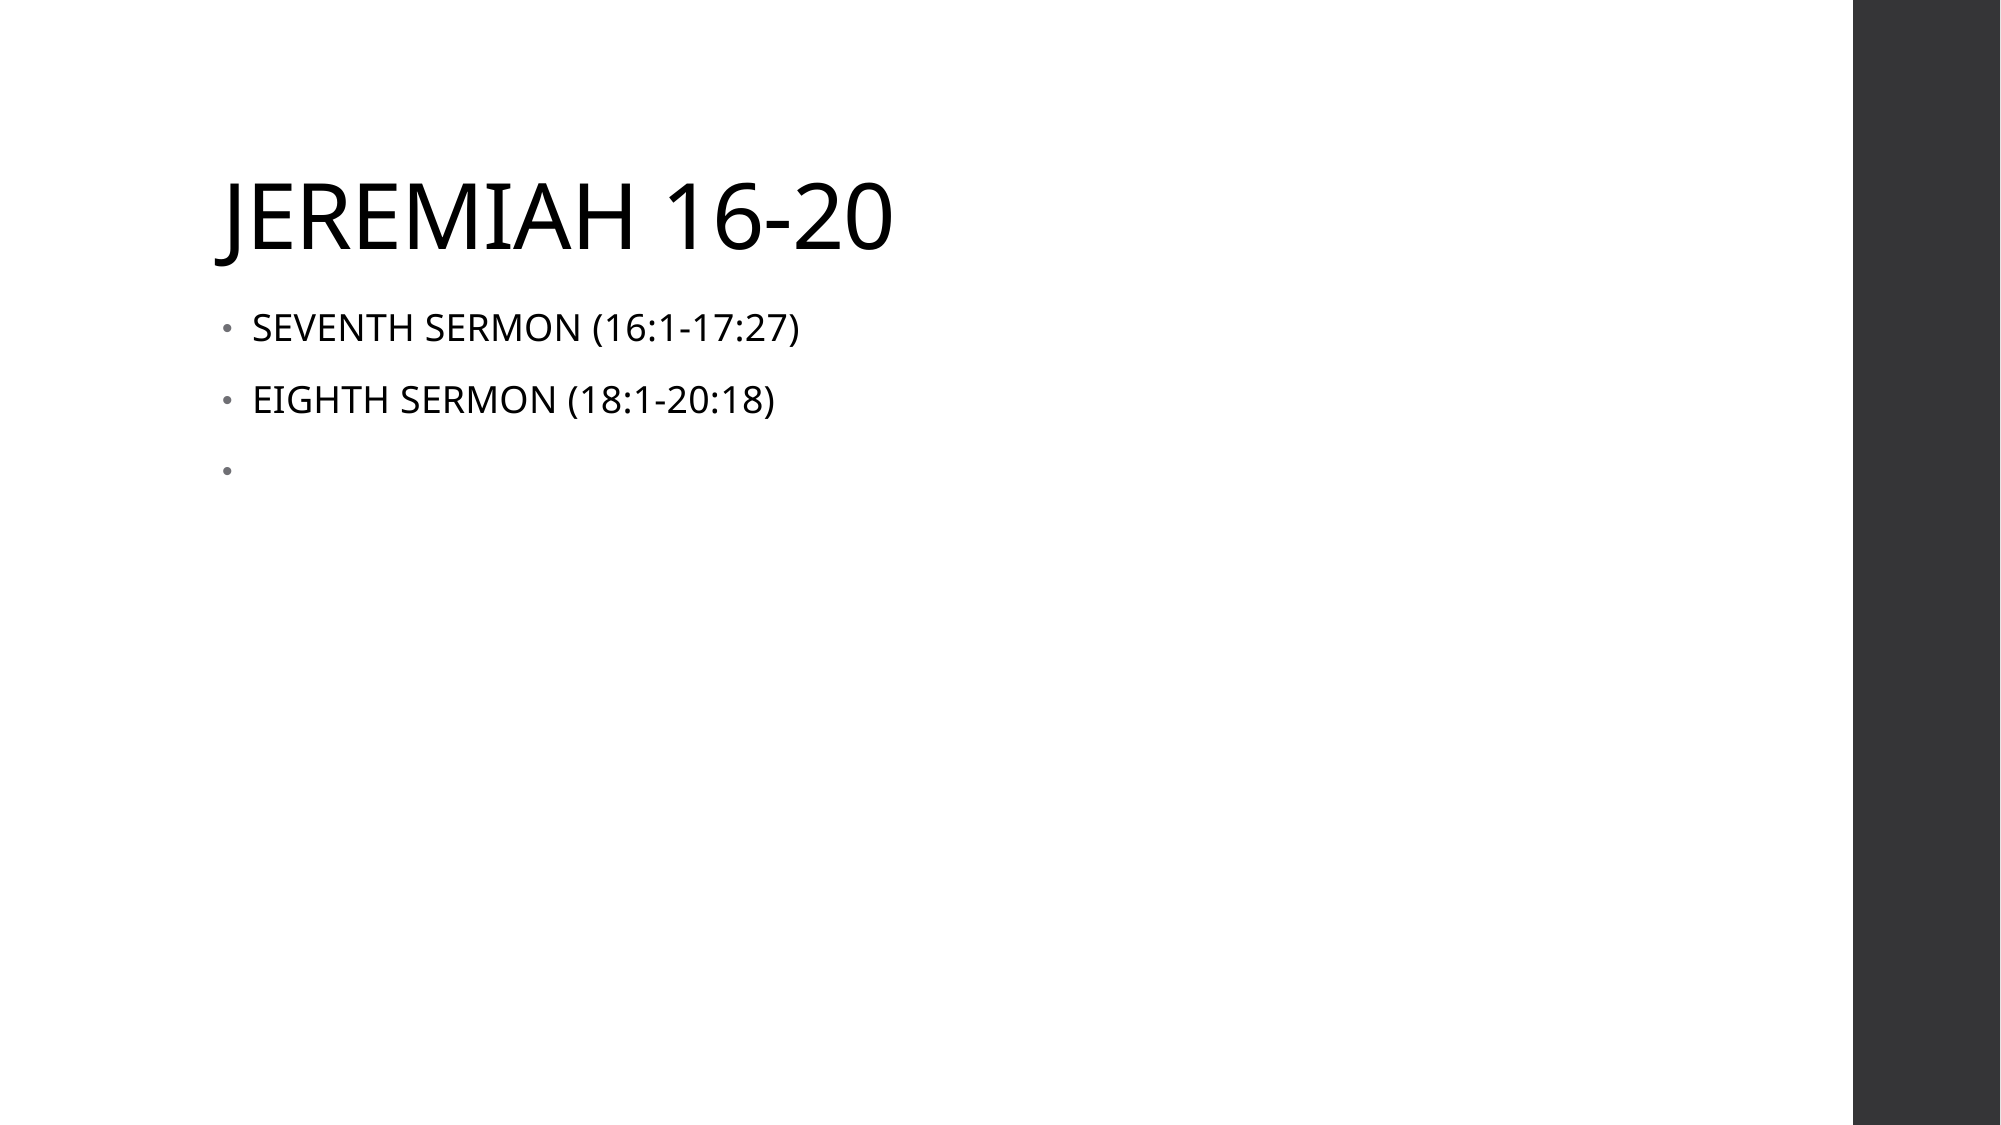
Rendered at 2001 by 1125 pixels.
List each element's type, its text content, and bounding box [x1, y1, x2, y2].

title JEREMIAH 16-20 [206, 60, 1797, 278]
list SEVENTH SERMON (16:1-17:27) EIGHTH SERMON (18:1-20:18) [206, 299, 1617, 1014]
